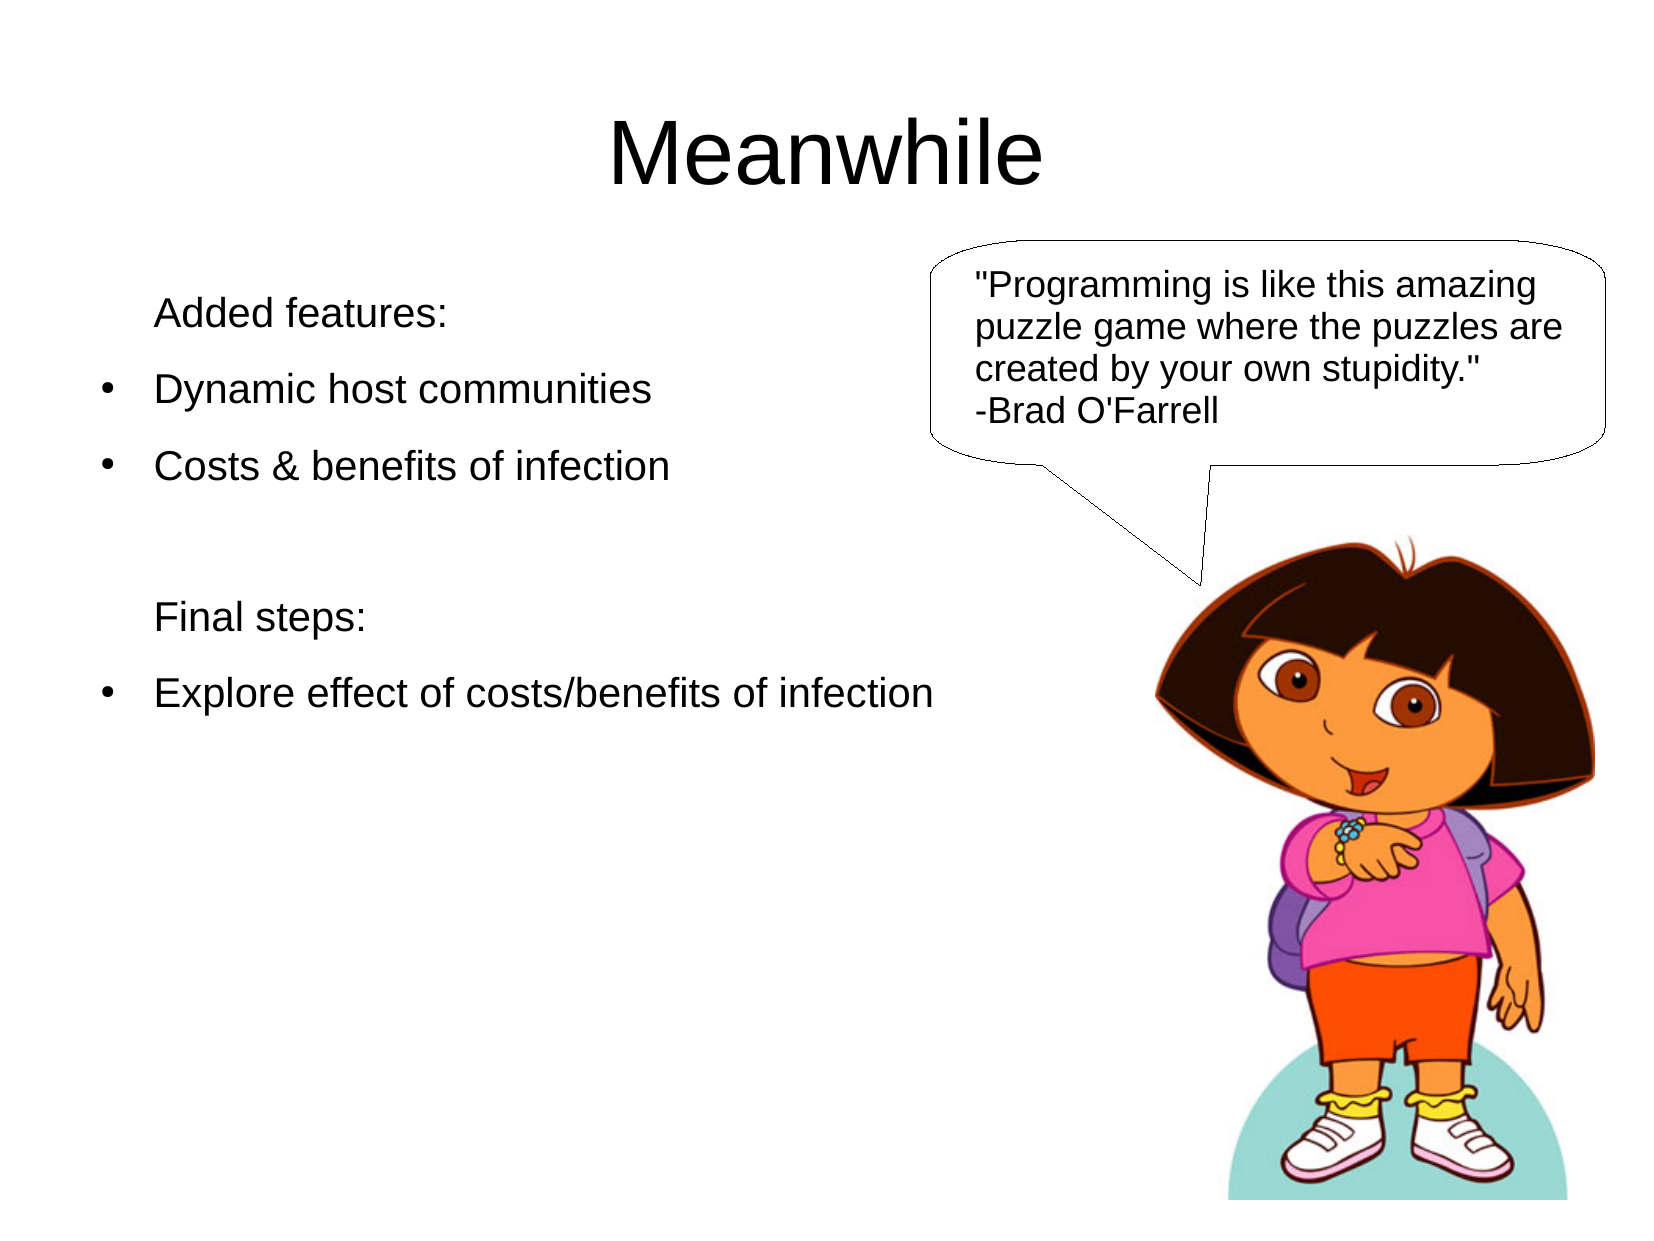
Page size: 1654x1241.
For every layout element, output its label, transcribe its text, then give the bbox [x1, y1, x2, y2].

list Added features: Dynamic host communities Costs & benefits of infection Final steps: Explore effect of costs/benefits of infection [82, 290, 1571, 1010]
picture [1155, 535, 1595, 1201]
title Meanwhile [82, 49, 1571, 257]
text_box "Programming is like this amazing puzzle game where the puzzles are created by your own stupidity." -Brad O'Farrell [960, 256, 1636, 440]
